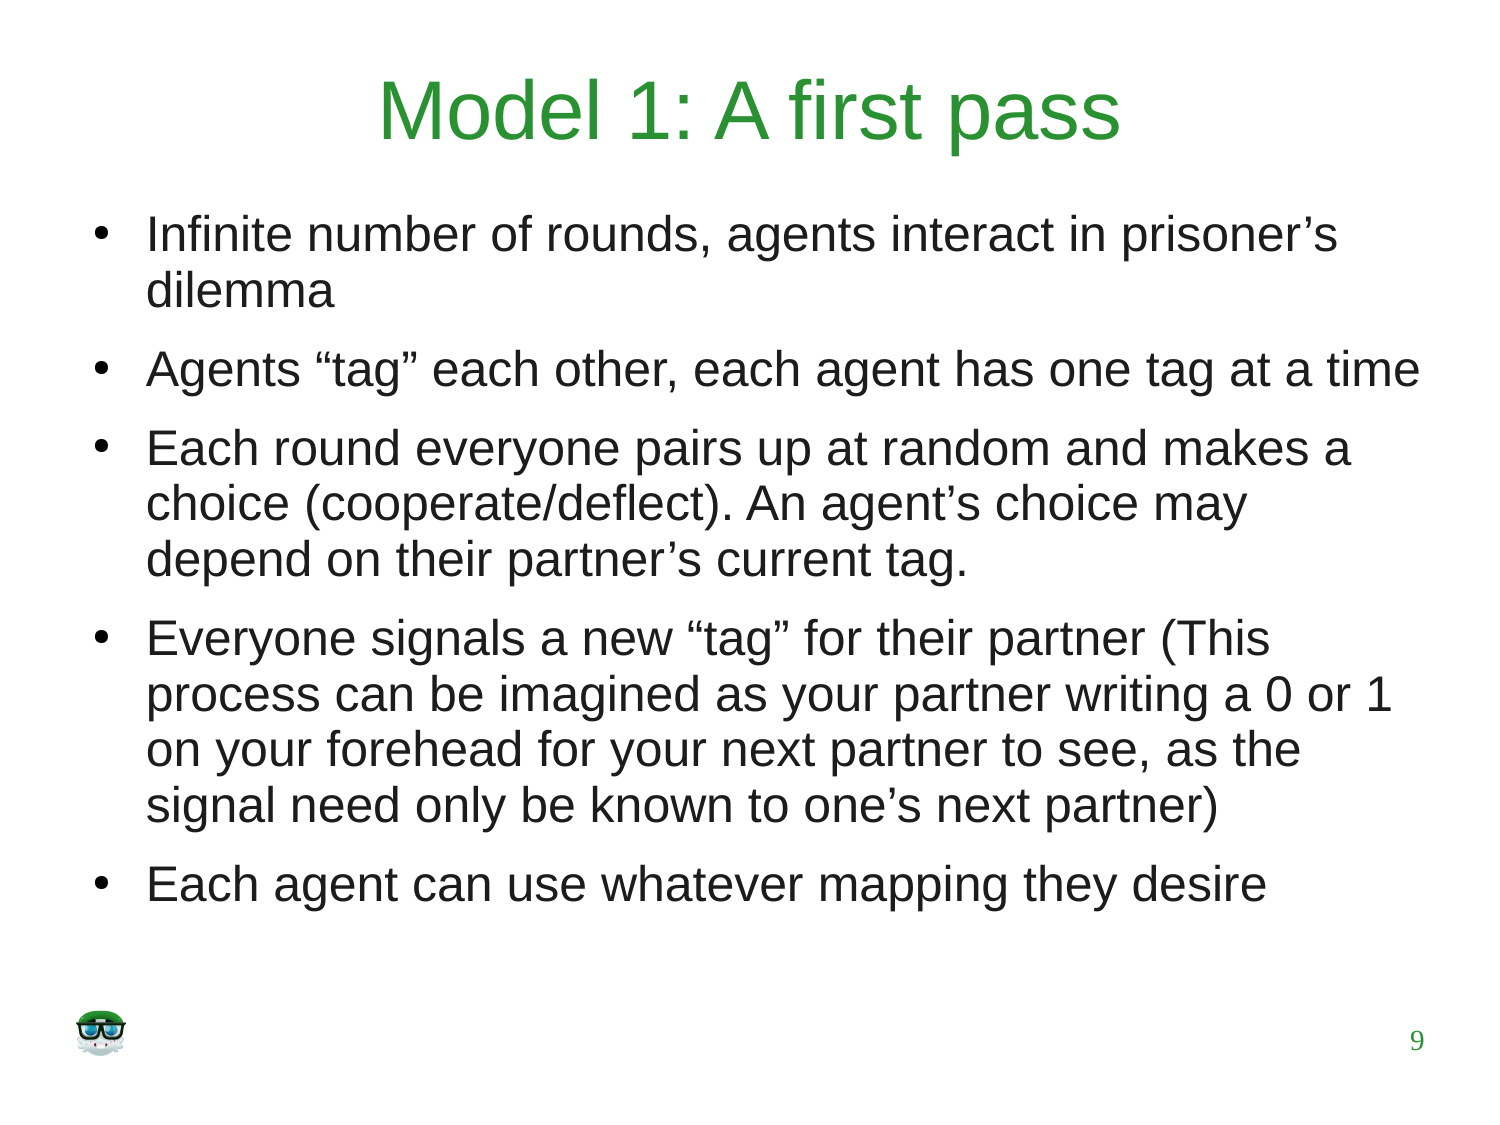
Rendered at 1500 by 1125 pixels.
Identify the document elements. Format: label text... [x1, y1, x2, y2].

list Infinite number of rounds, agents interact in prisoner’s dilemma Agents “tag” each other, each agent has one tag at a time Each round everyone pairs up at random and makes a choice (cooperate/deflect). An agent’s choice may depend on their partner’s current tag. Everyone signals a new “tag” for their partner (This process can be imagined as your partner writing a 0 or 1 on your forehead for your next partner to see, as the signal need only be known to one’s next partner) Each agent can use whatever mapping they desire [75, 206, 1425, 975]
title Model 1: A first pass [75, 44, 1425, 178]
picture [75, 1008, 127, 1060]
